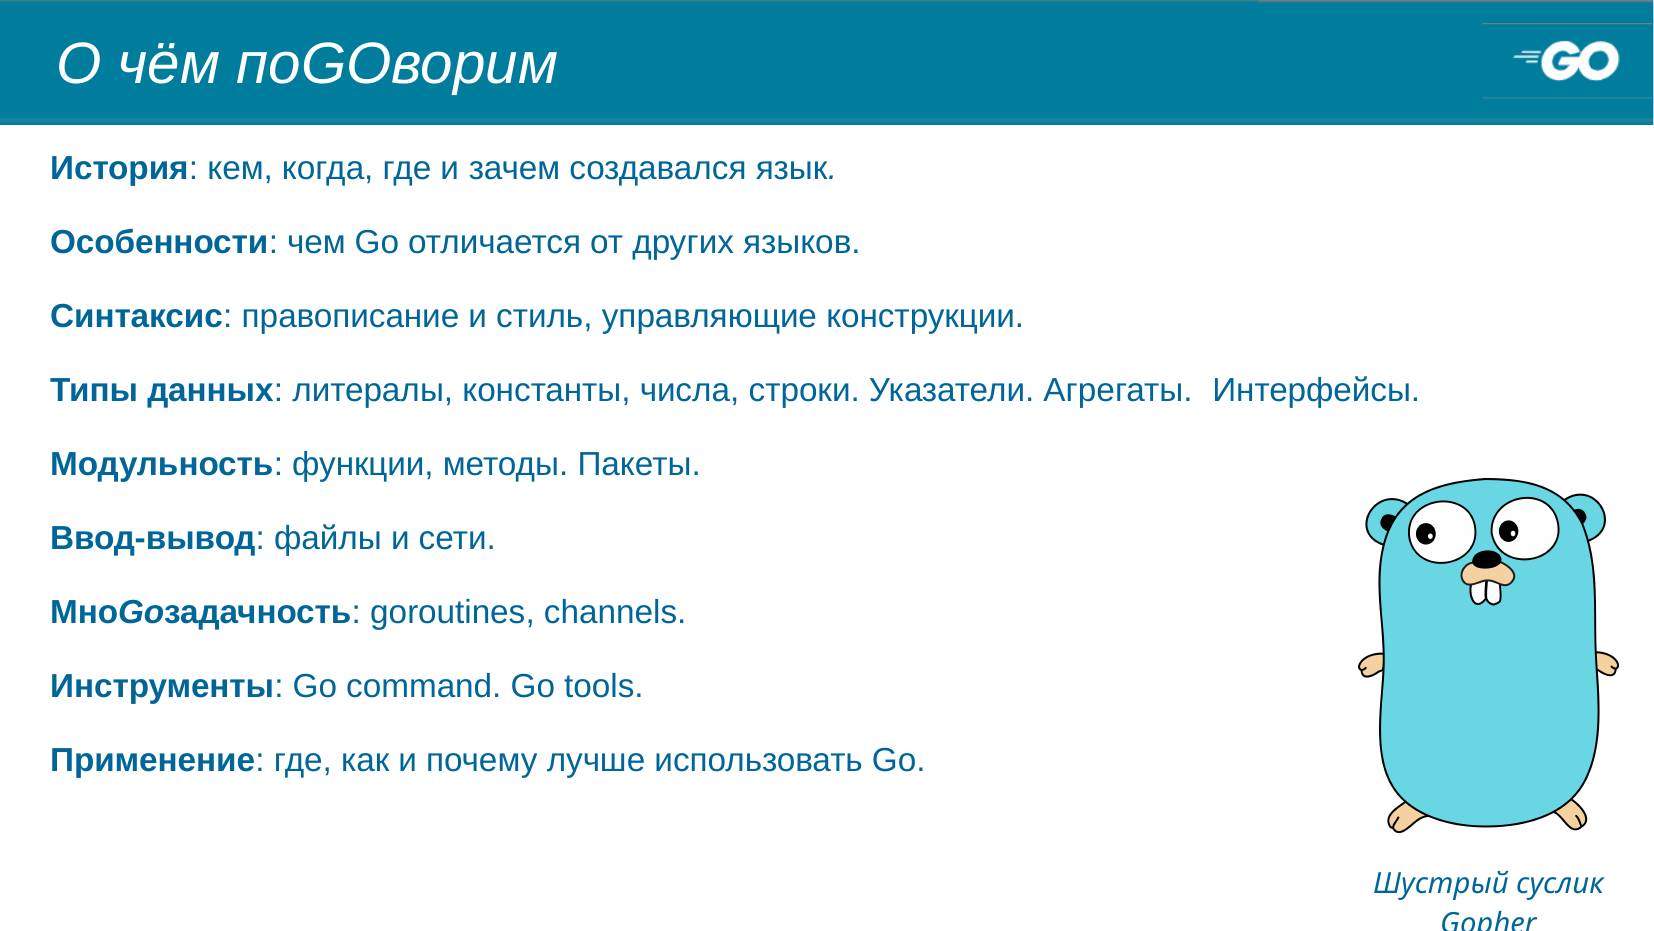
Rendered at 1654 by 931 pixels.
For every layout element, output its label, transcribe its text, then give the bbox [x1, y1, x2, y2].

picture [1542, 41, 1619, 81]
text_box История: кем, когда, где и зачем создавался язык. Особенности: чем Go отличается от других языков. Синтаксис: правописание и стиль, управляющие конструкции. Типы данных: литералы, константы, числа, строки. Указатели. Агрегаты. Интерфейсы. Модульность: функции, методы. Пакеты. Ввод-вывод: файлы и сети. МноGoзадачность: goroutines, channels. Инструменты: Go command. Go tools. Применение: где, как и почему лучше использовать Go. [35, 141, 1619, 913]
text_box О чём поGOворим [41, 23, 1495, 104]
picture [1358, 478, 1619, 833]
